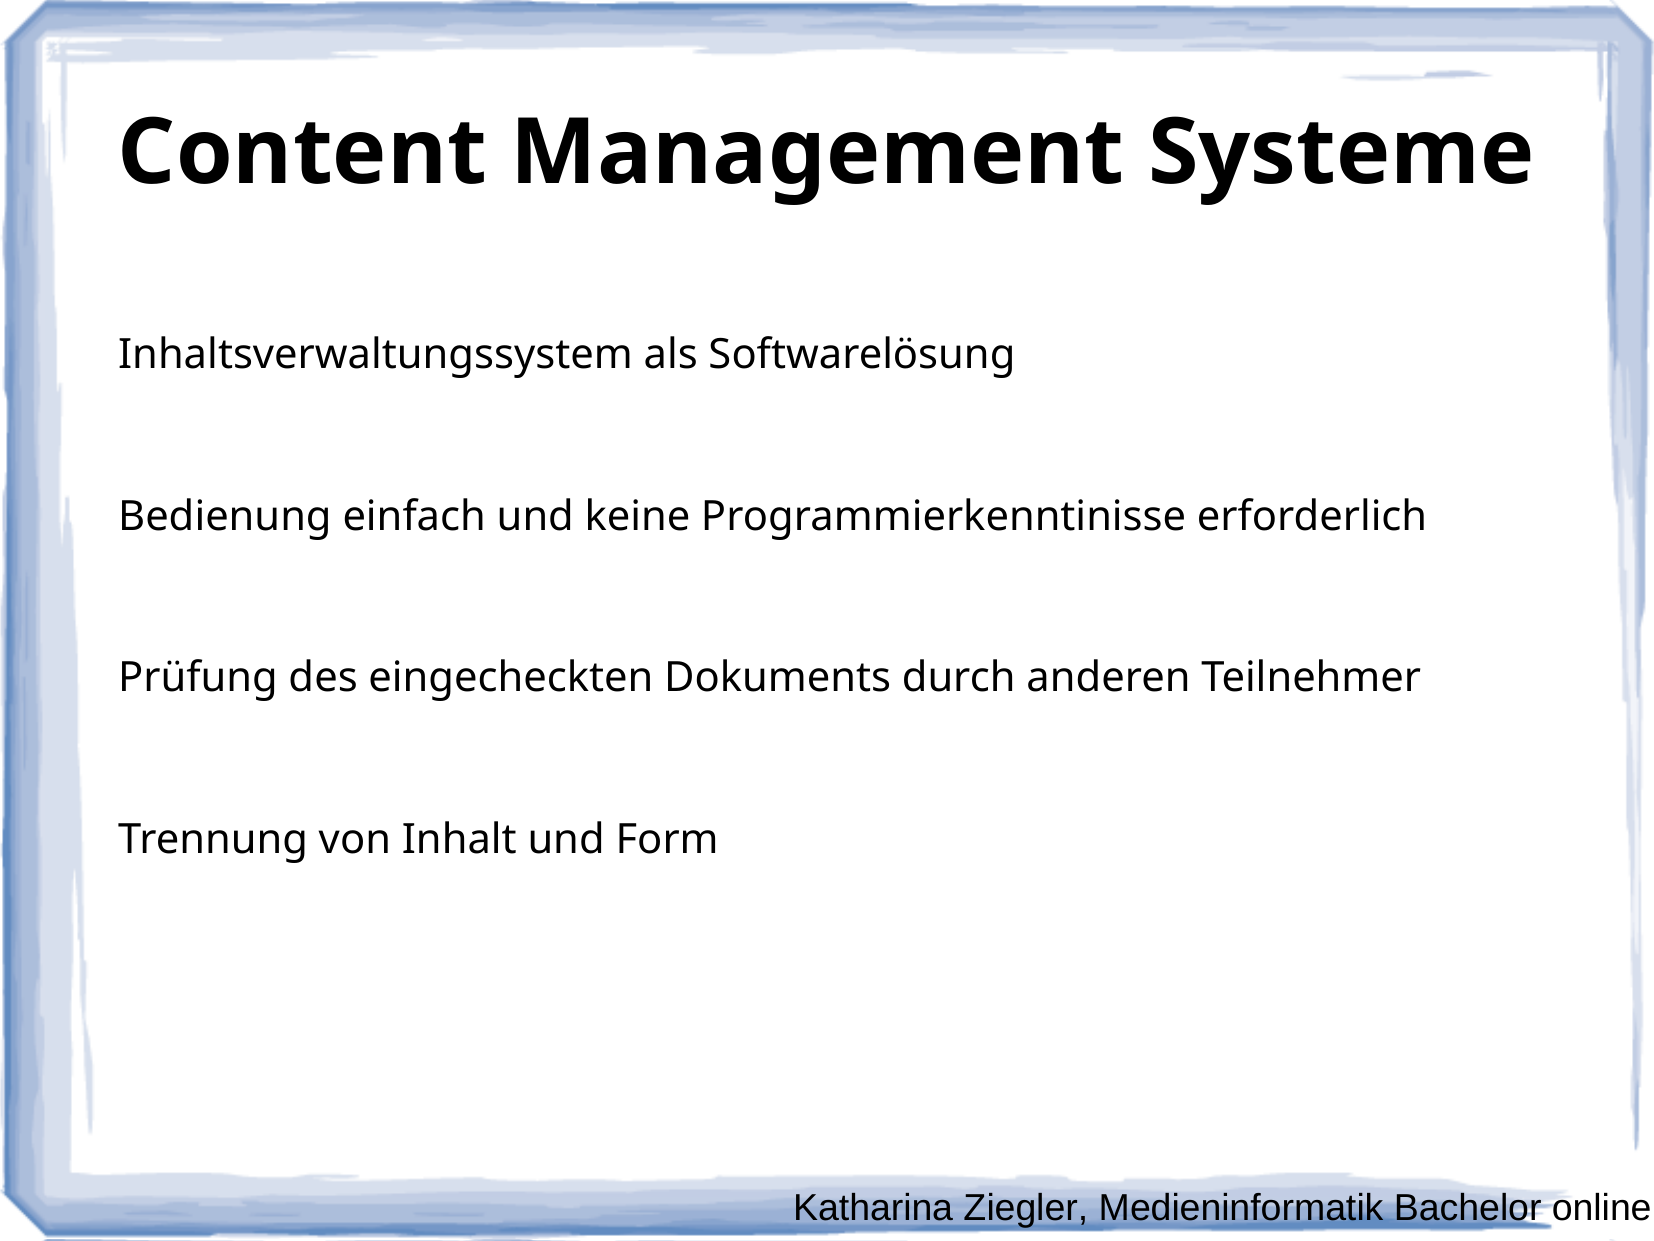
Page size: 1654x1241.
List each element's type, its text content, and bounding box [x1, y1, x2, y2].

title Content Management Systeme [82, 49, 1571, 257]
text_box Katharina Ziegler, Medieninformatik Bachelor online [749, 1176, 1654, 1241]
list Inhaltsverwaltungssystem als Softwarelösung Bedienung einfach und keine Programmierkenntinisse erforderlich Prüfung des eingecheckten Dokuments durch anderen Teilnehmer Trennung von Inhalt und Form [118, 324, 1571, 1004]
picture [0, 0, 1654, 1241]
